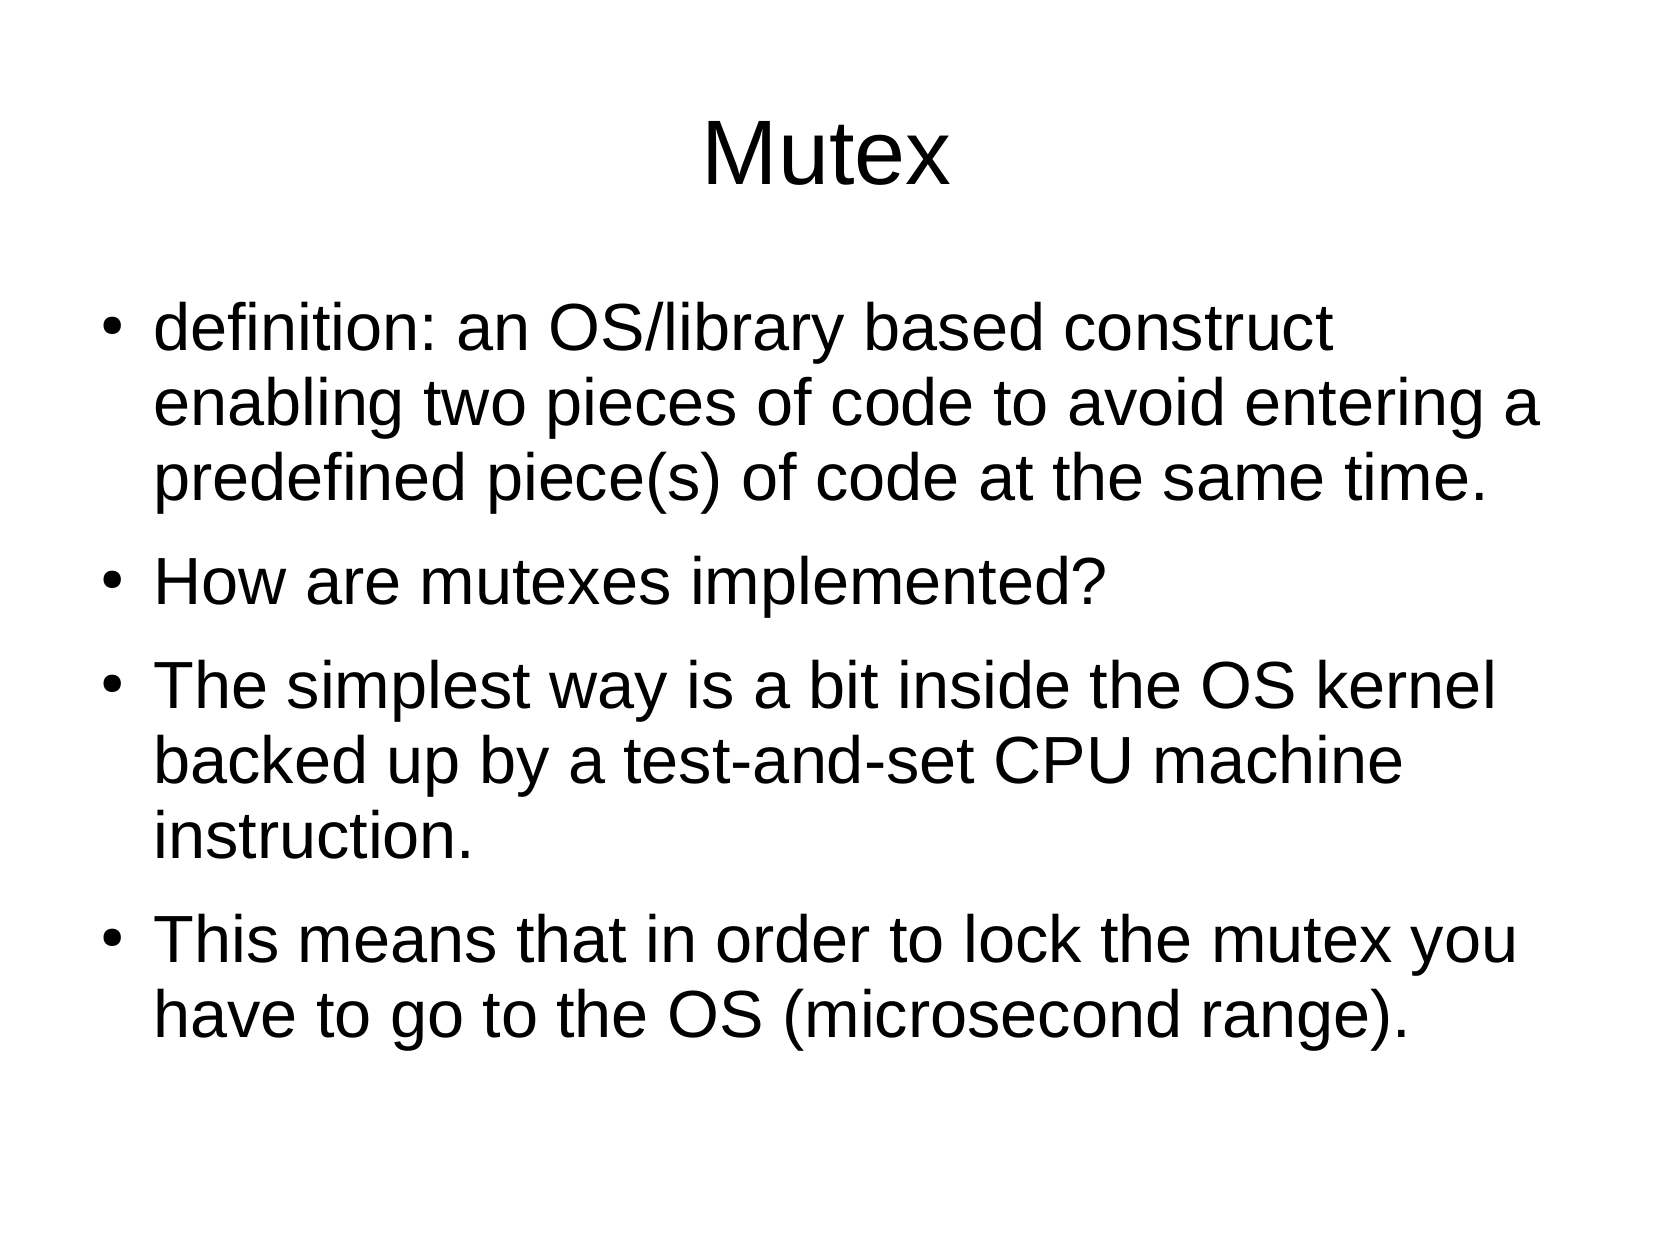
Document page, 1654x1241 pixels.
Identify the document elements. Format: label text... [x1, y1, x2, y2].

list definition: an OS/library based construct enabling two pieces of code to avoid entering a predefined piece(s) of code at the same time. How are mutexes implemented? The simplest way is a bit inside the OS kernel backed up by a test-and-set CPU machine instruction. This means that in order to lock the mutex you have to go to the OS (microsecond range). [82, 290, 1571, 1109]
title Mutex [82, 49, 1571, 257]
